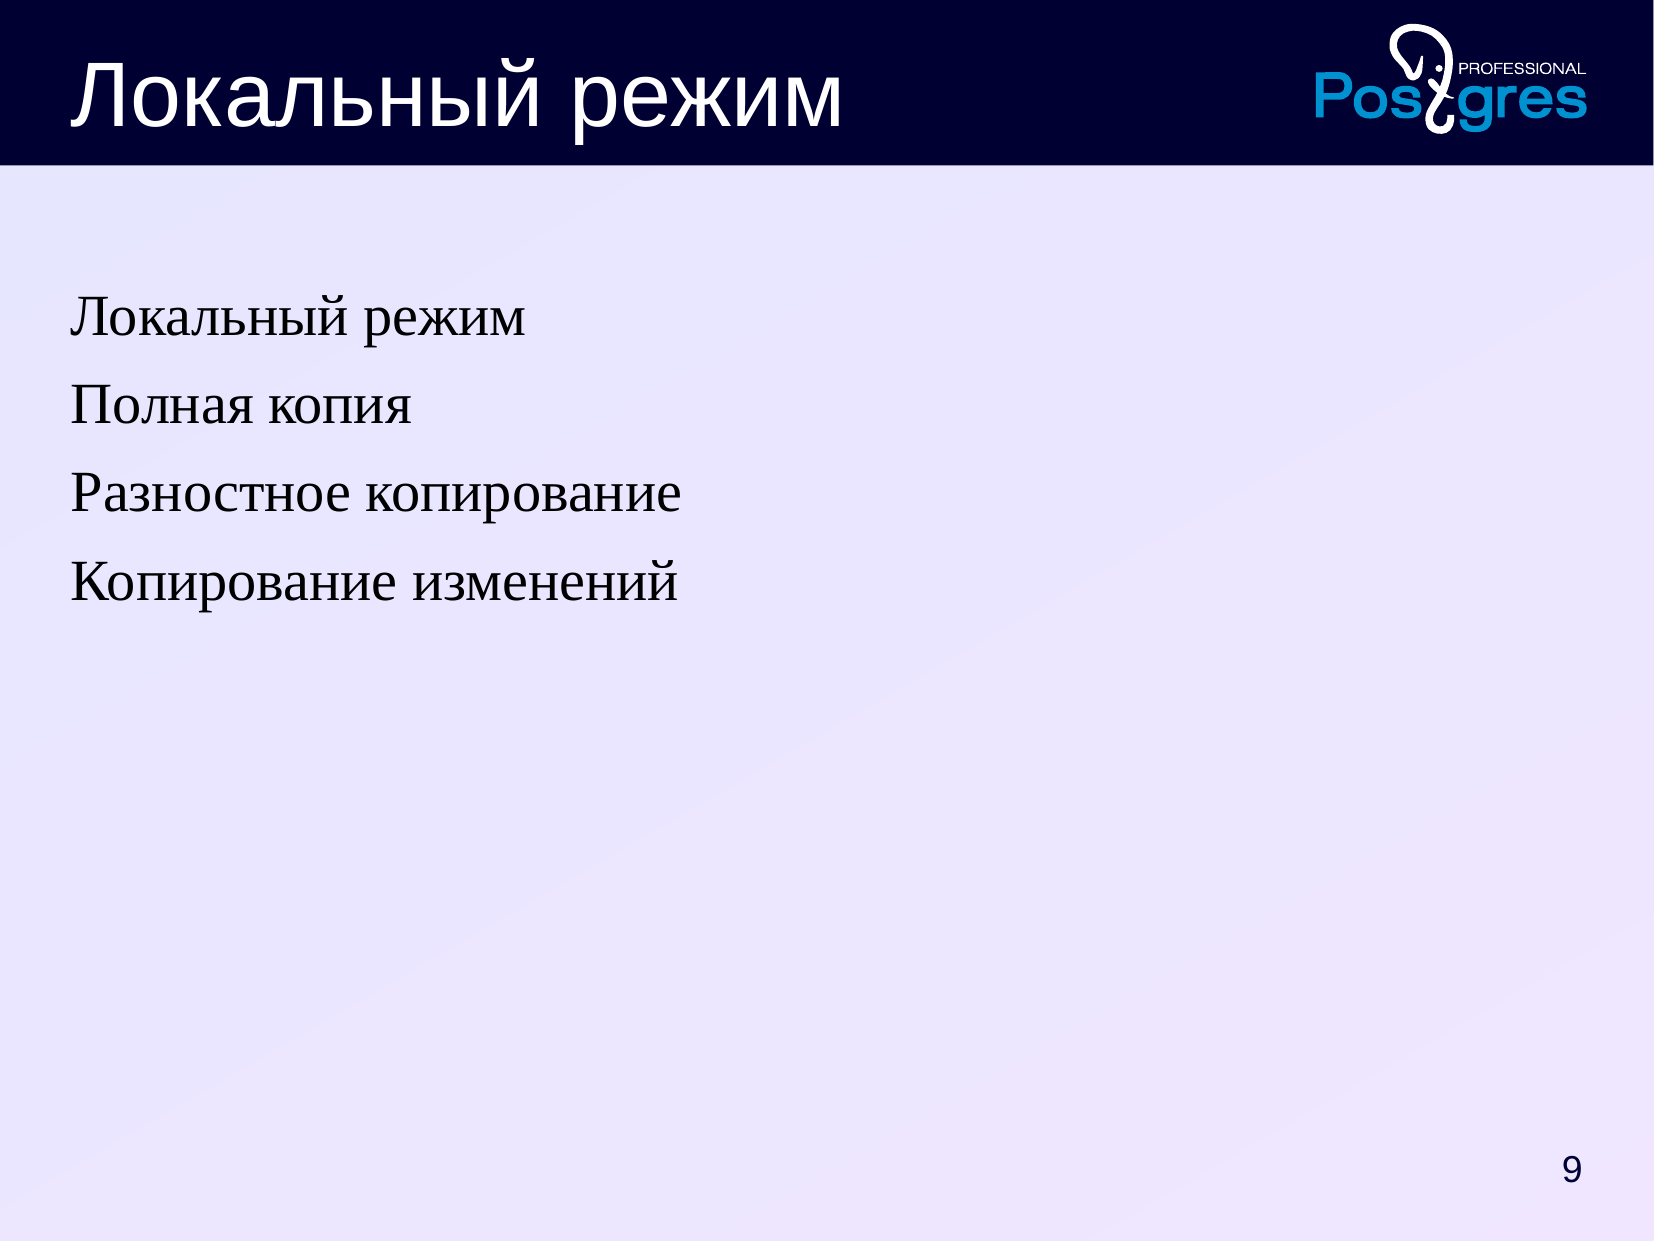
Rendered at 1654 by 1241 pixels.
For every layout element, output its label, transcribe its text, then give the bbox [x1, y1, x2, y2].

list Локальный режим Полная копия Разностное копирование Копирование изменений [70, 283, 1559, 1003]
title Локальный режим [70, 43, 1241, 147]
